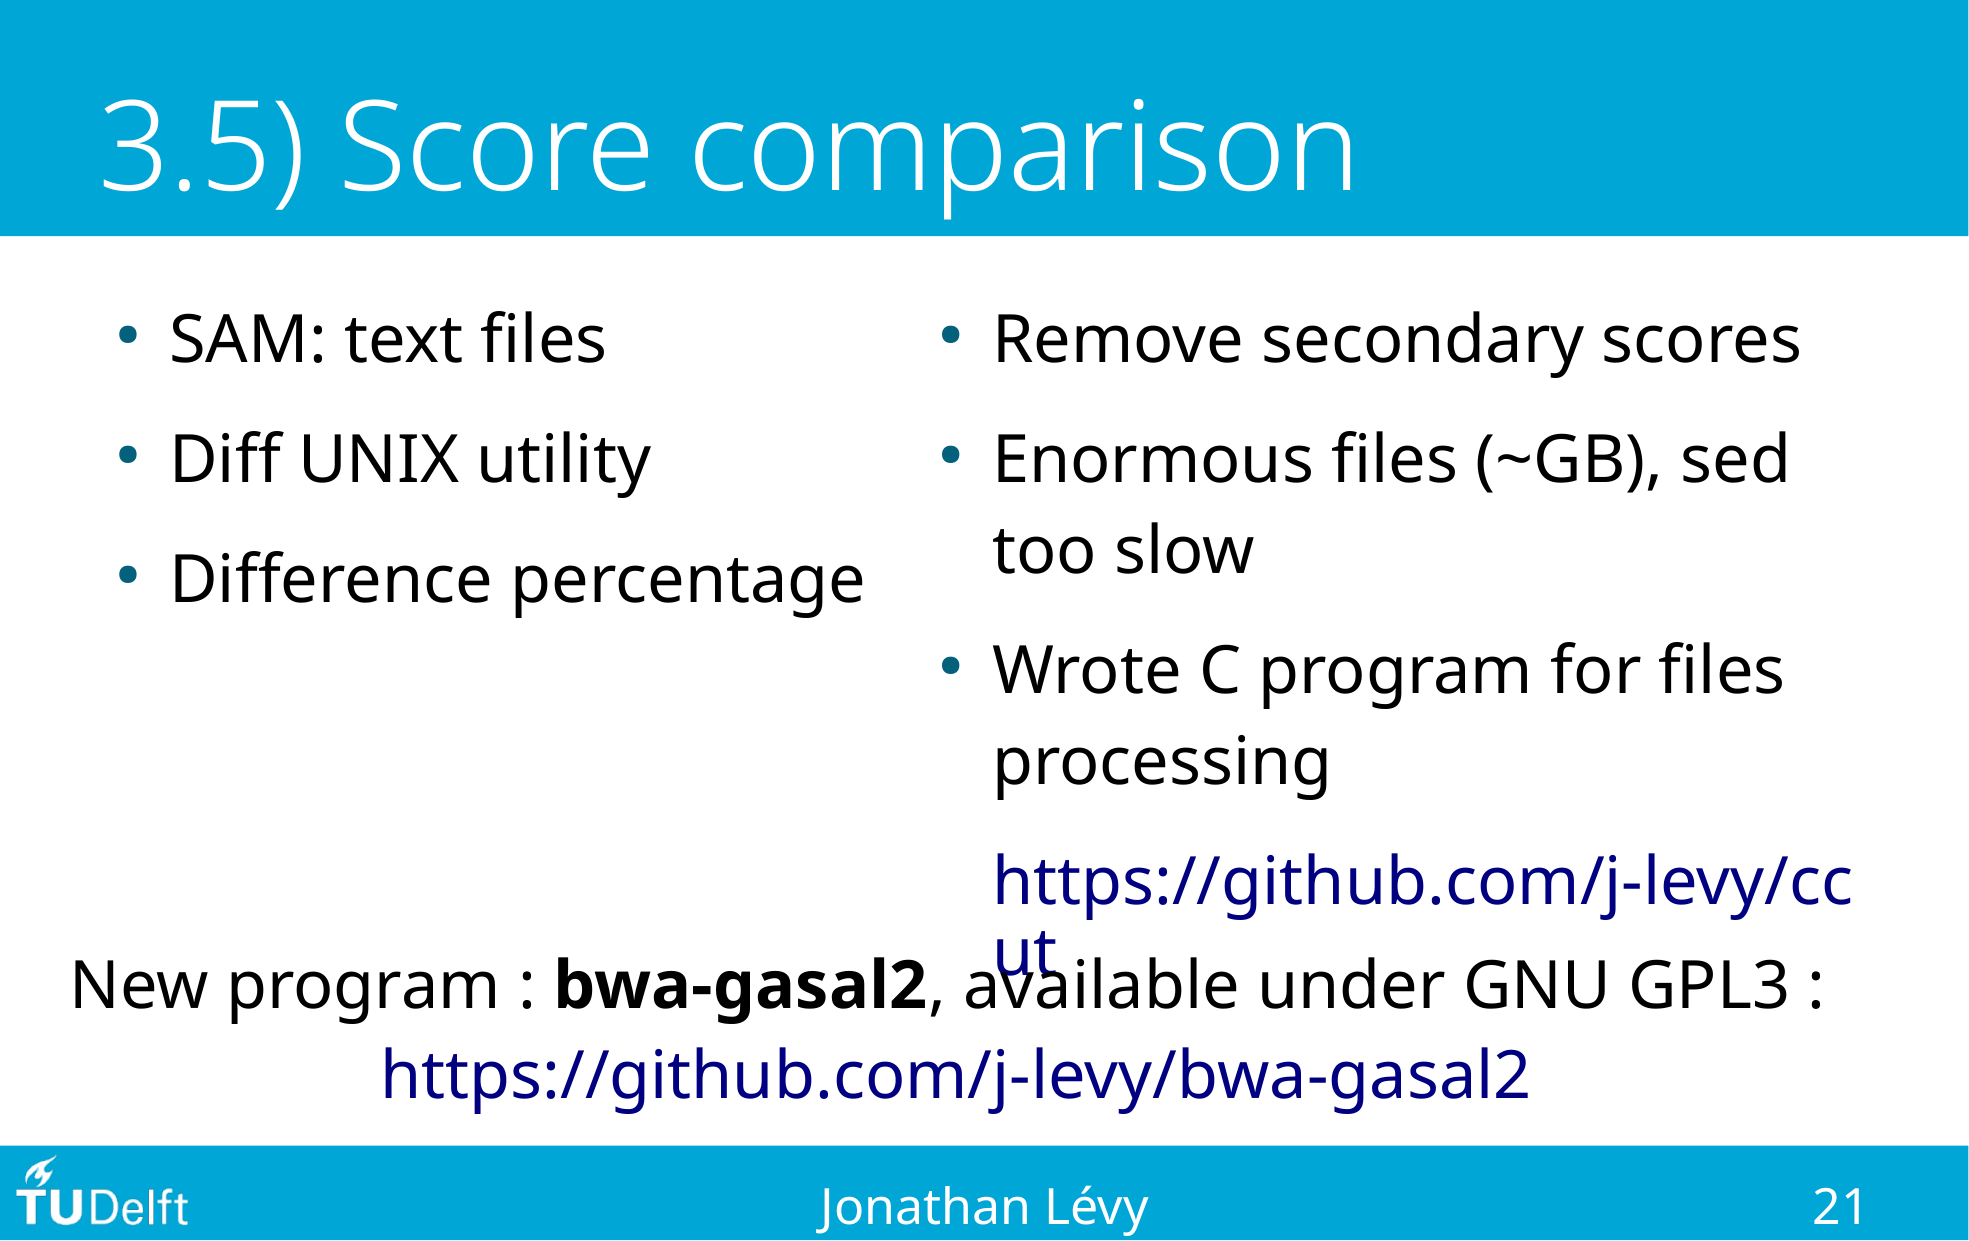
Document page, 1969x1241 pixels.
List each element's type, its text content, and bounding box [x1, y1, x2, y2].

text_box New program : bwa-gasal2, available under GNU GPL3 : https://github.com/j-levy/bwa-gasal2 [47, 937, 1867, 1118]
list SAM: text files Diff UNIX utility Difference percentage [98, 291, 921, 937]
list Remove secondary scores Enormous files (~GB), sed too slow Wrote C program for files processing https://github.com/j-levy/ccut [921, 291, 1861, 937]
title 3.5) Score comparison [98, 19, 1870, 227]
